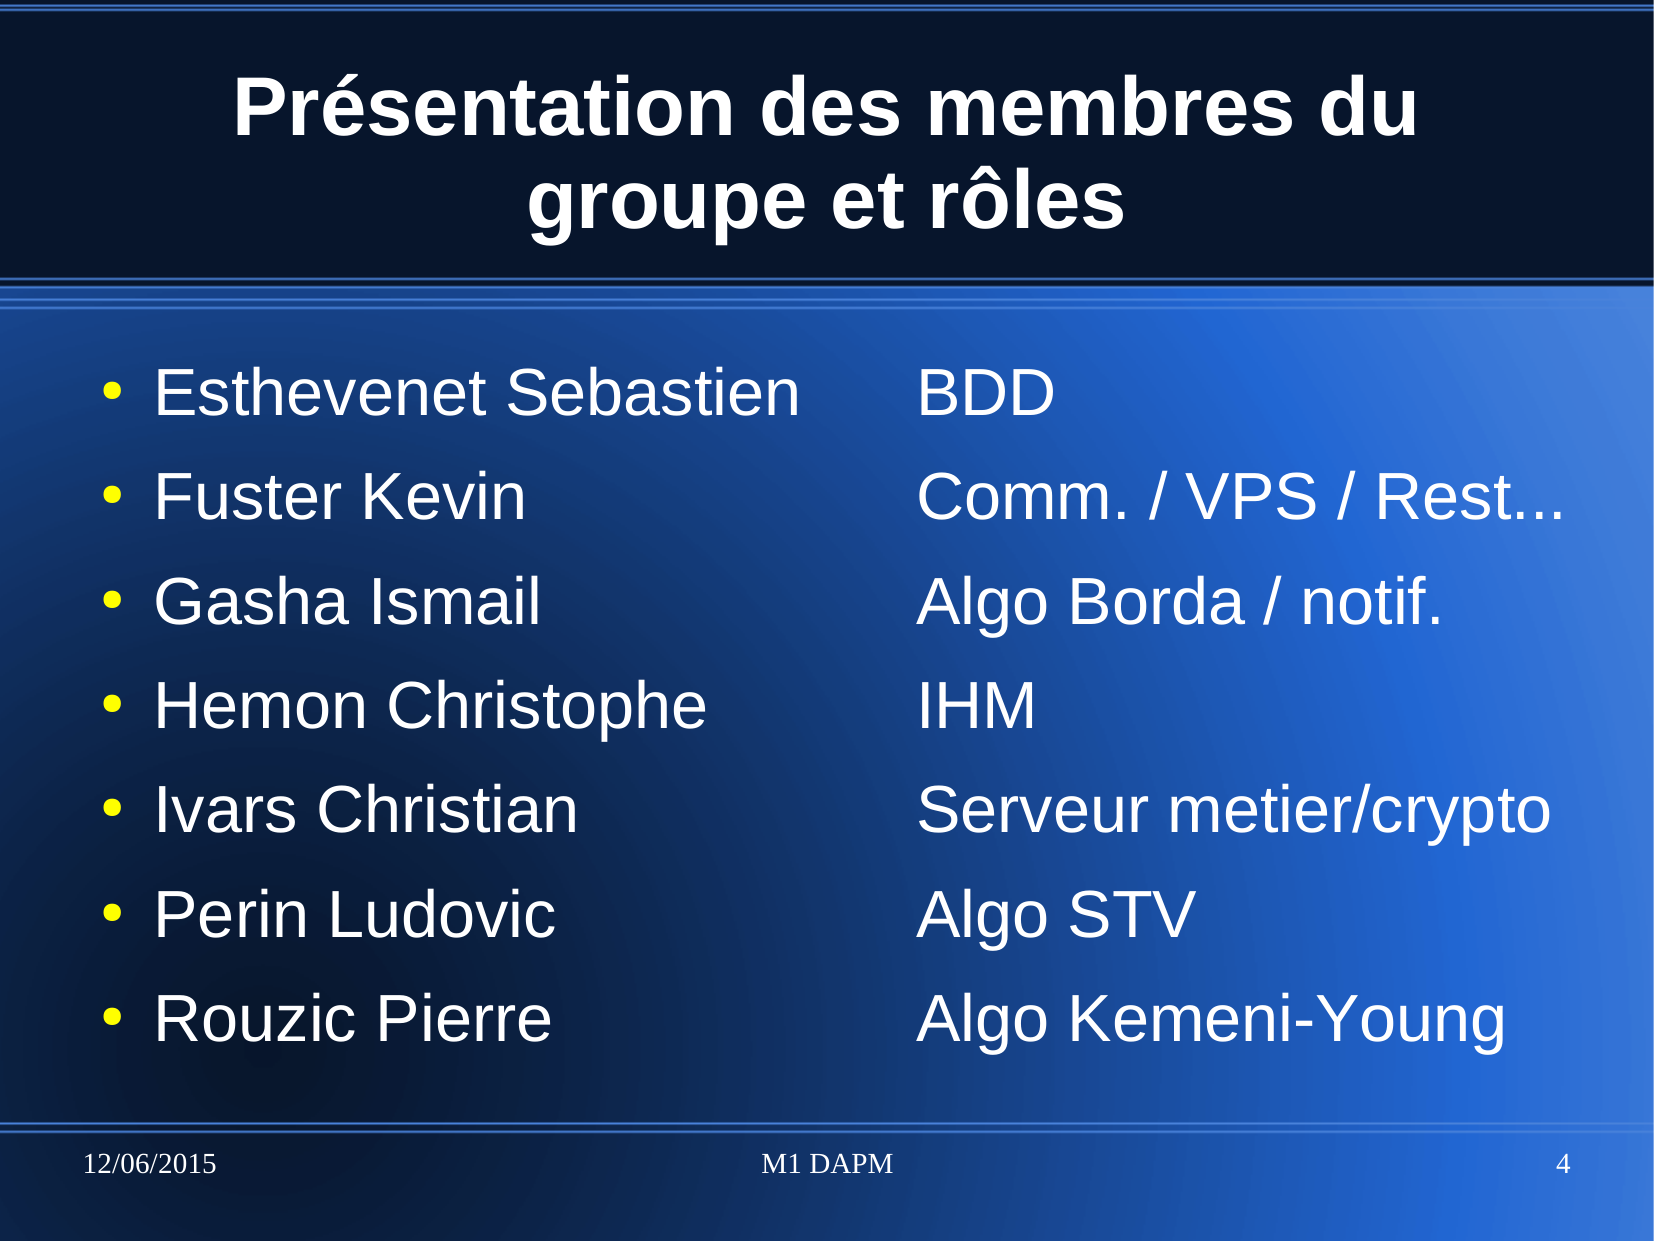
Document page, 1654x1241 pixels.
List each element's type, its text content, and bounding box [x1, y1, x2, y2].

picture [0, 0, 1654, 1241]
list BDD Comm. / VPS / Rest... Algo Borda / notif. IHM Serveur metier/crypto Algo STV Algo Kemeni-Young [845, 355, 1572, 1075]
list Esthevenet Sebastien Fuster Kevin Gasha Ismail Hemon Christophe Ivars Christian Perin Ludovic Rouzic Pierre [82, 355, 809, 1075]
title Présentation des membres du groupe et rôles [82, 49, 1571, 257]
